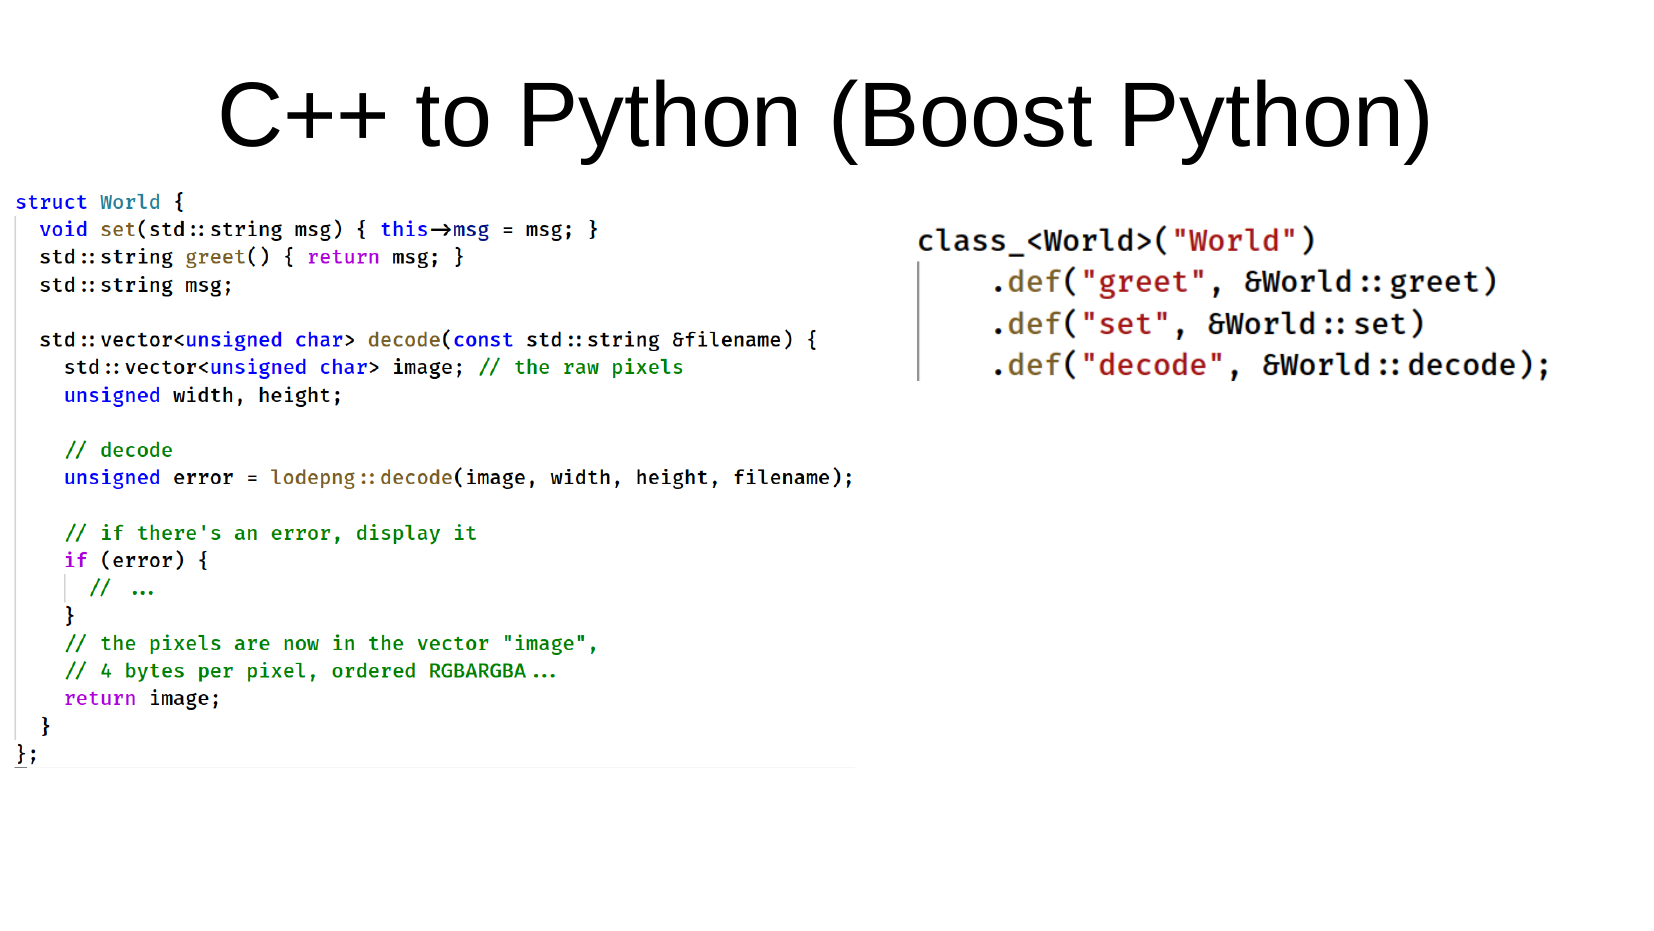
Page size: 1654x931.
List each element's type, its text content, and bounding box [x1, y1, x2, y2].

picture [917, 224, 1571, 381]
title C++ to Python (Boost Python) [82, 37, 1571, 193]
picture [11, 192, 855, 768]
